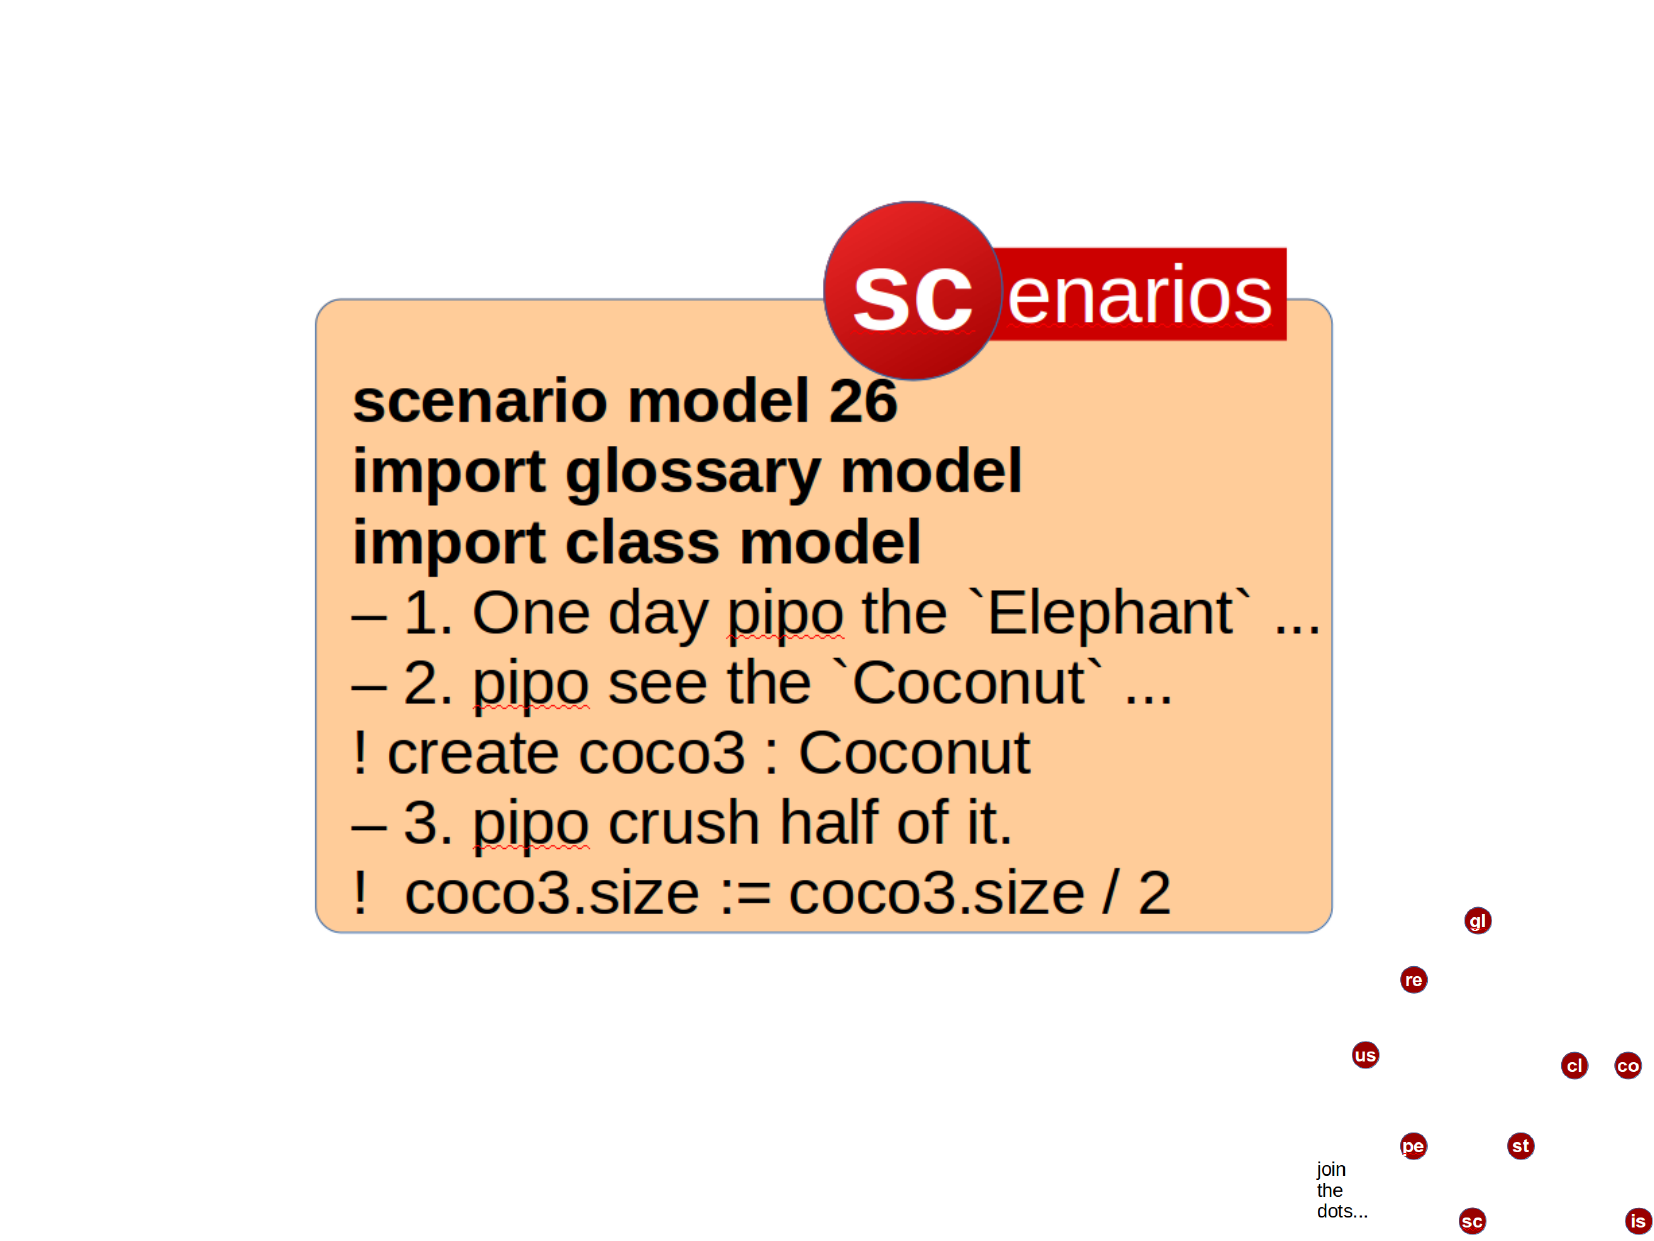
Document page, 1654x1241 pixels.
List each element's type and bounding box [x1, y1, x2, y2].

picture [295, 189, 1654, 1235]
